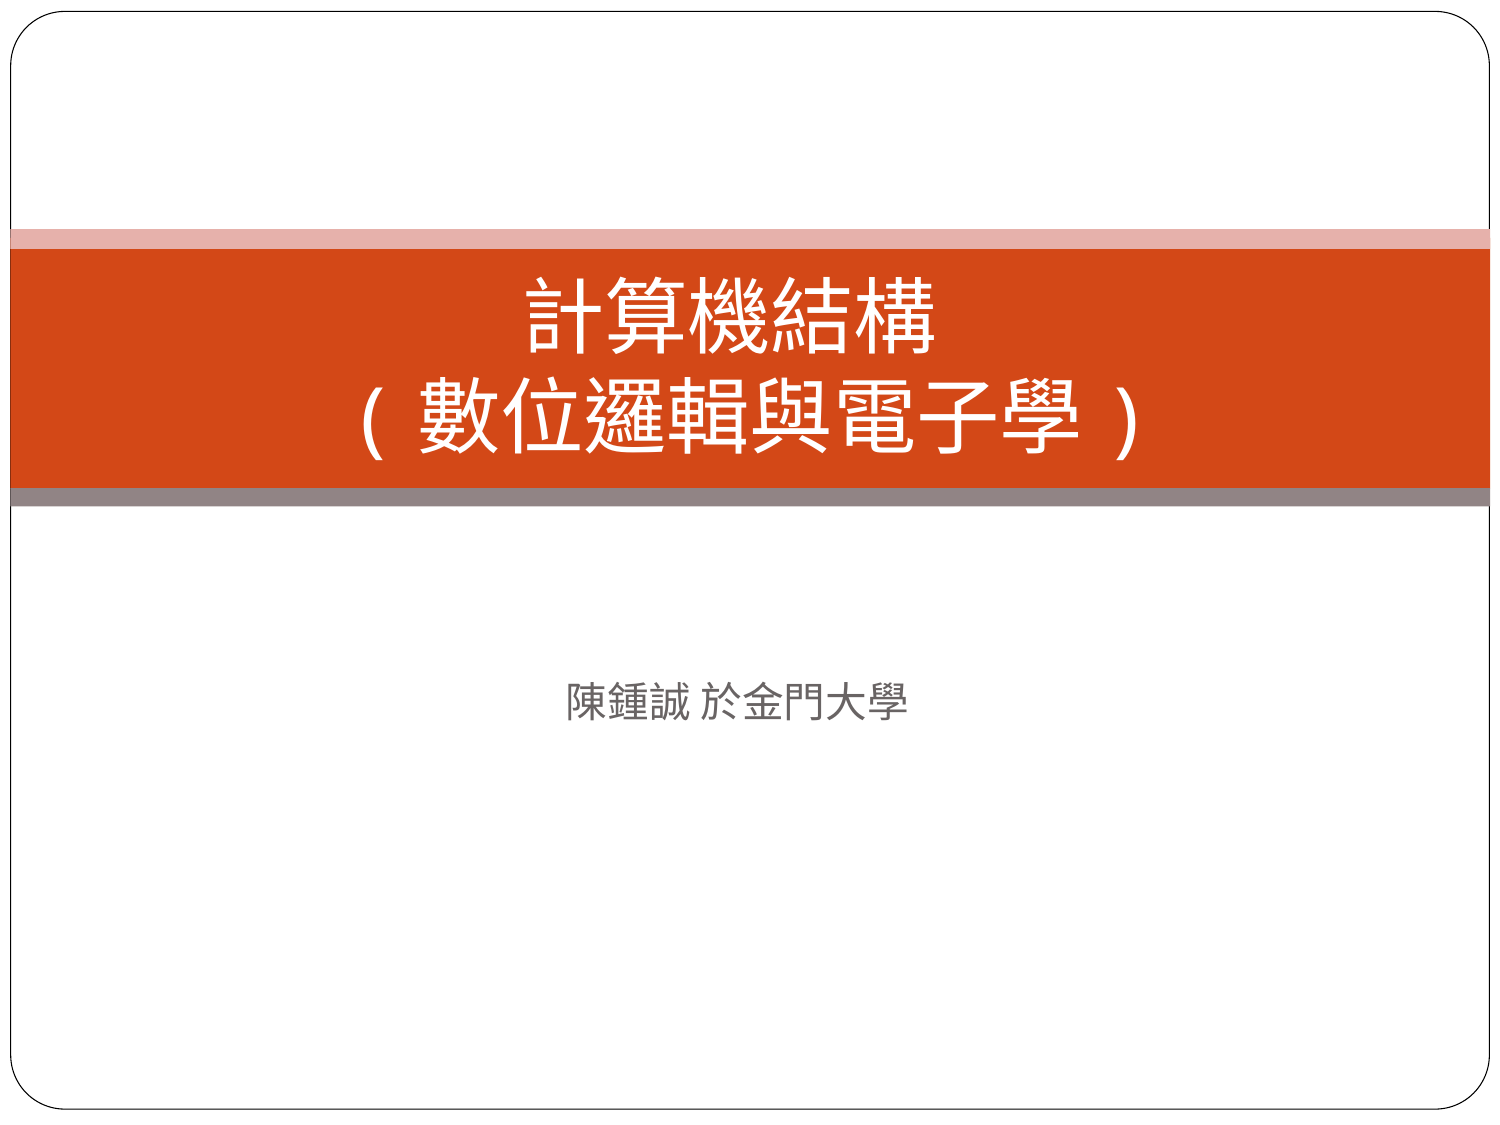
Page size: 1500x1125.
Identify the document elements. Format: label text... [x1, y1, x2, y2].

text_box 陳鍾誠 於金門大學 [212, 667, 1263, 788]
title 計算機結構 (數位邏輯與電子學) [75, 247, 1426, 489]
